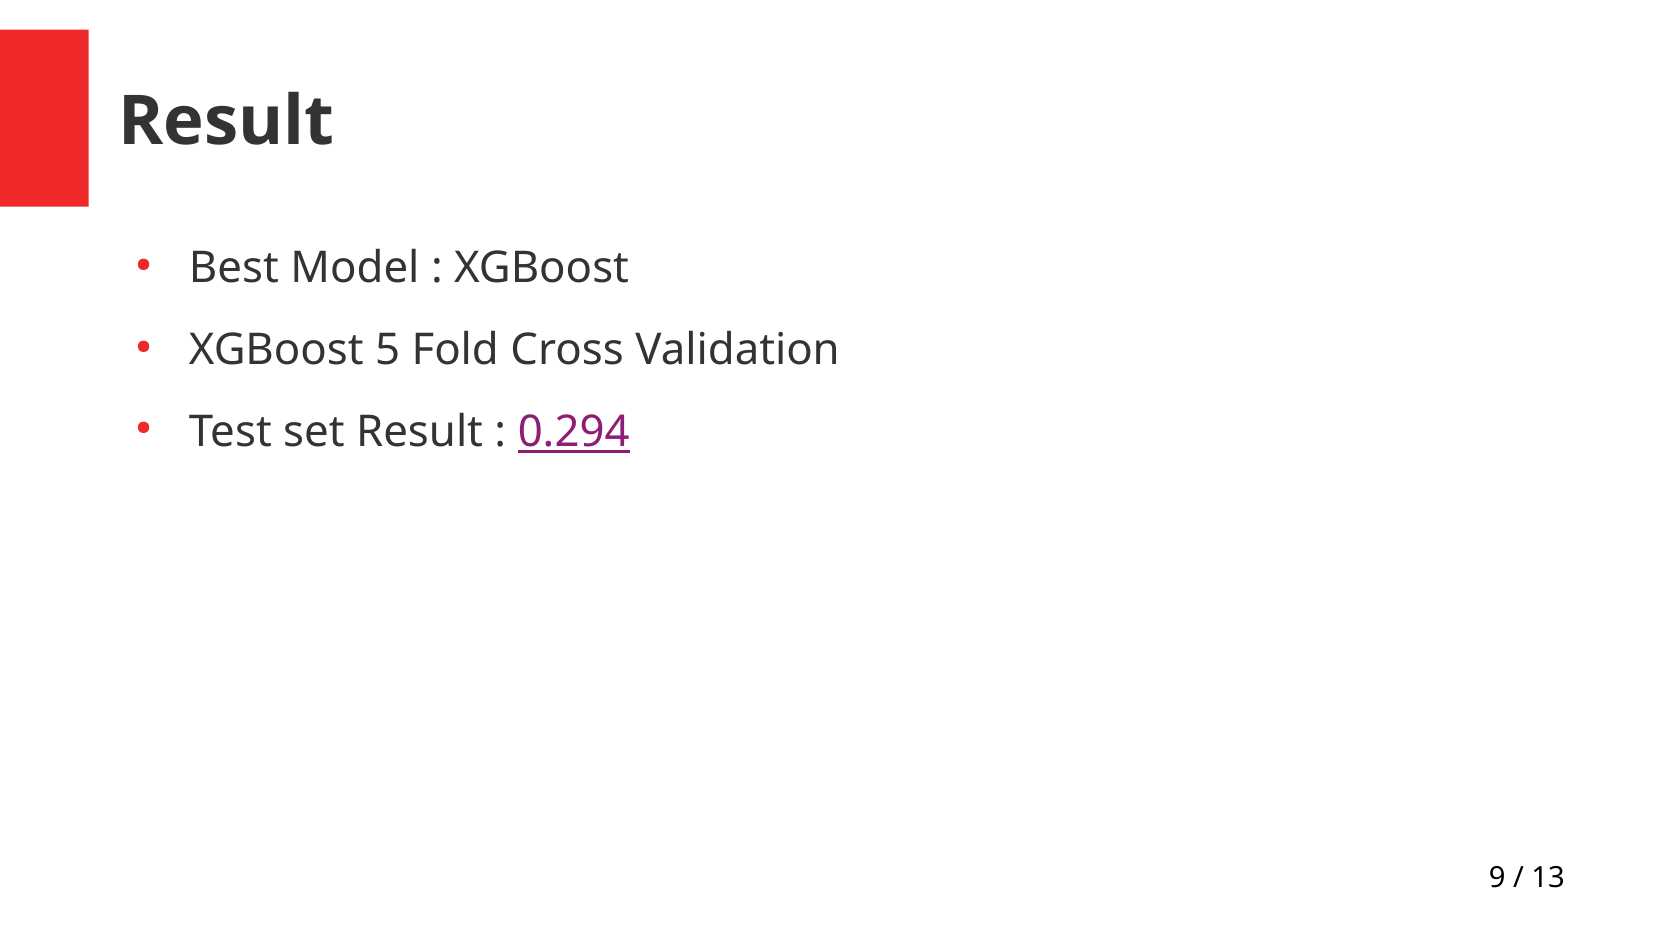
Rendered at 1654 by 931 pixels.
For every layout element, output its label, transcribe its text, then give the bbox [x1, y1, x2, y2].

list Best Model : XGBoost XGBoost 5 Fold Cross Validation Test set Result : 0.294 [118, 236, 1595, 886]
title Result [118, 29, 1595, 207]
